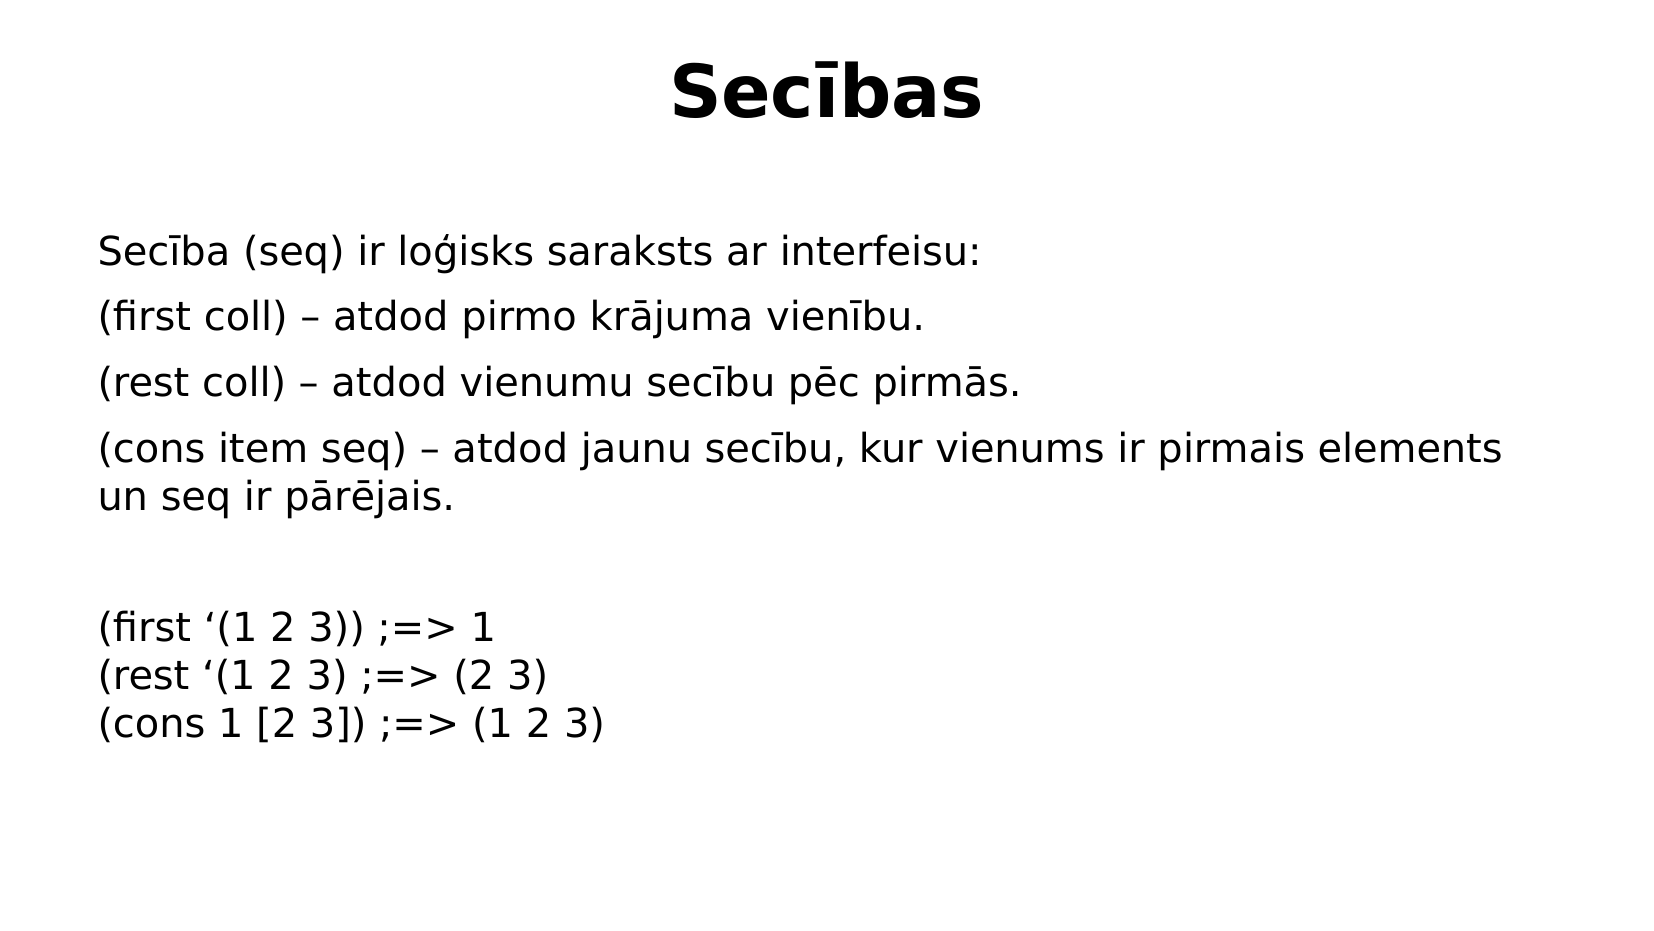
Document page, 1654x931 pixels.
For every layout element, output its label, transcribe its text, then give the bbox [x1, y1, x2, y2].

title Secības [82, 37, 1571, 147]
list Secība (seq) ir loģisks saraksts ar interfeisu: (first coll) – atdod pirmo krājuma vienību. (rest coll) – atdod vienumu secību pēc pirmās. (cons item seq) – atdod jaunu secību, kur vienums ir pirmais elements un seq ir pārējais. (first ‘(1 2 3)) ;=> 1 (rest ‘(1 2 3) ;=> (2 3) (cons 1 [2 3]) ;=> (1 2 3) [82, 217, 1571, 758]
